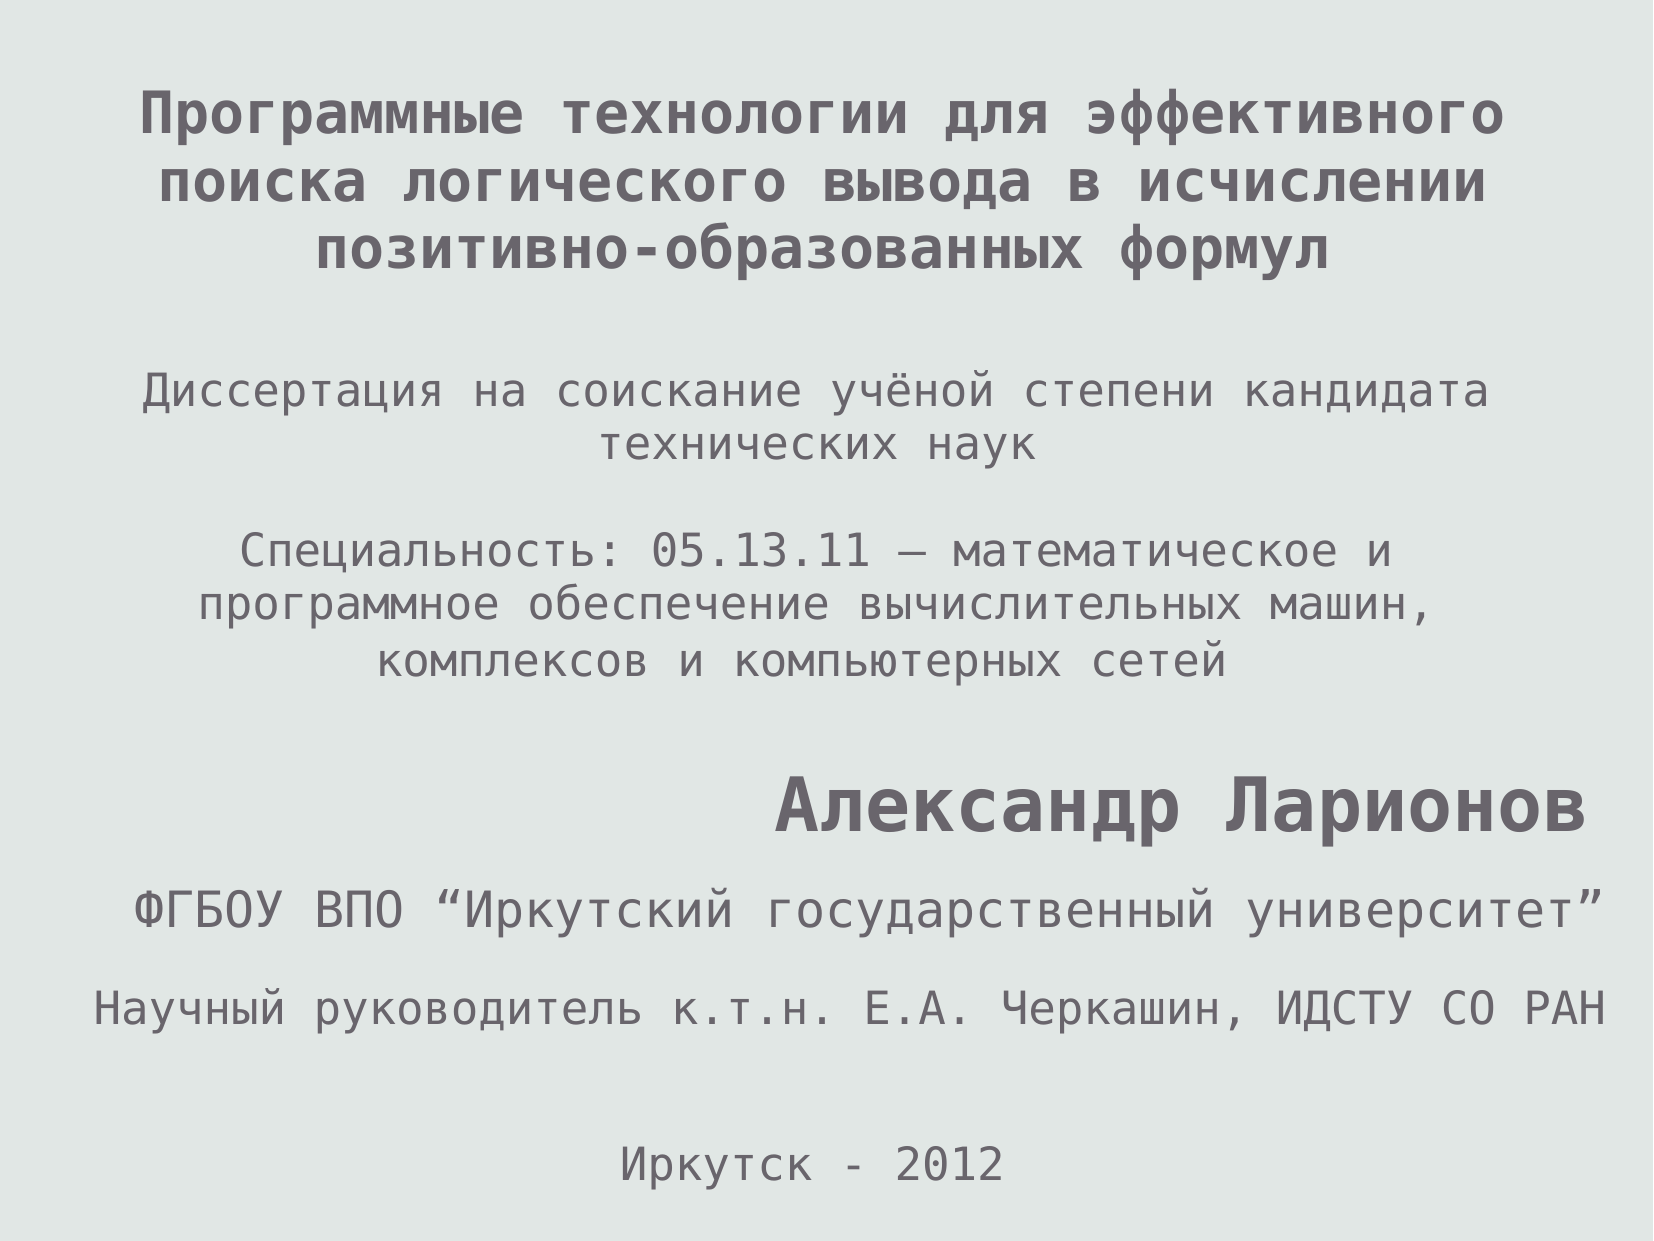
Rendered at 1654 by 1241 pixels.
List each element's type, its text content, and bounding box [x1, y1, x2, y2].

text_box Диссертация на соискание учёной степени кандидата технических наук Специальность: 05.13.11 – математическое и программное обеспечение вычислительных машин, комплексов и компьютерных сетей [127, 356, 1591, 696]
text_box Александр Ларионов [760, 755, 1606, 858]
text_box Иркутск - 2012 [604, 1130, 1190, 1199]
text_box ФГБОУ ВПО “Иркутский государственный университет” [120, 873, 1653, 947]
text_box Программные технологии для эффективного поиска логического вывода в исчислении позитивно-образованных формул [124, 71, 1625, 291]
text_box Научный руководитель к.т.н. Е.А. Черкашин, ИДСТУ СО РАН [78, 974, 1653, 1043]
